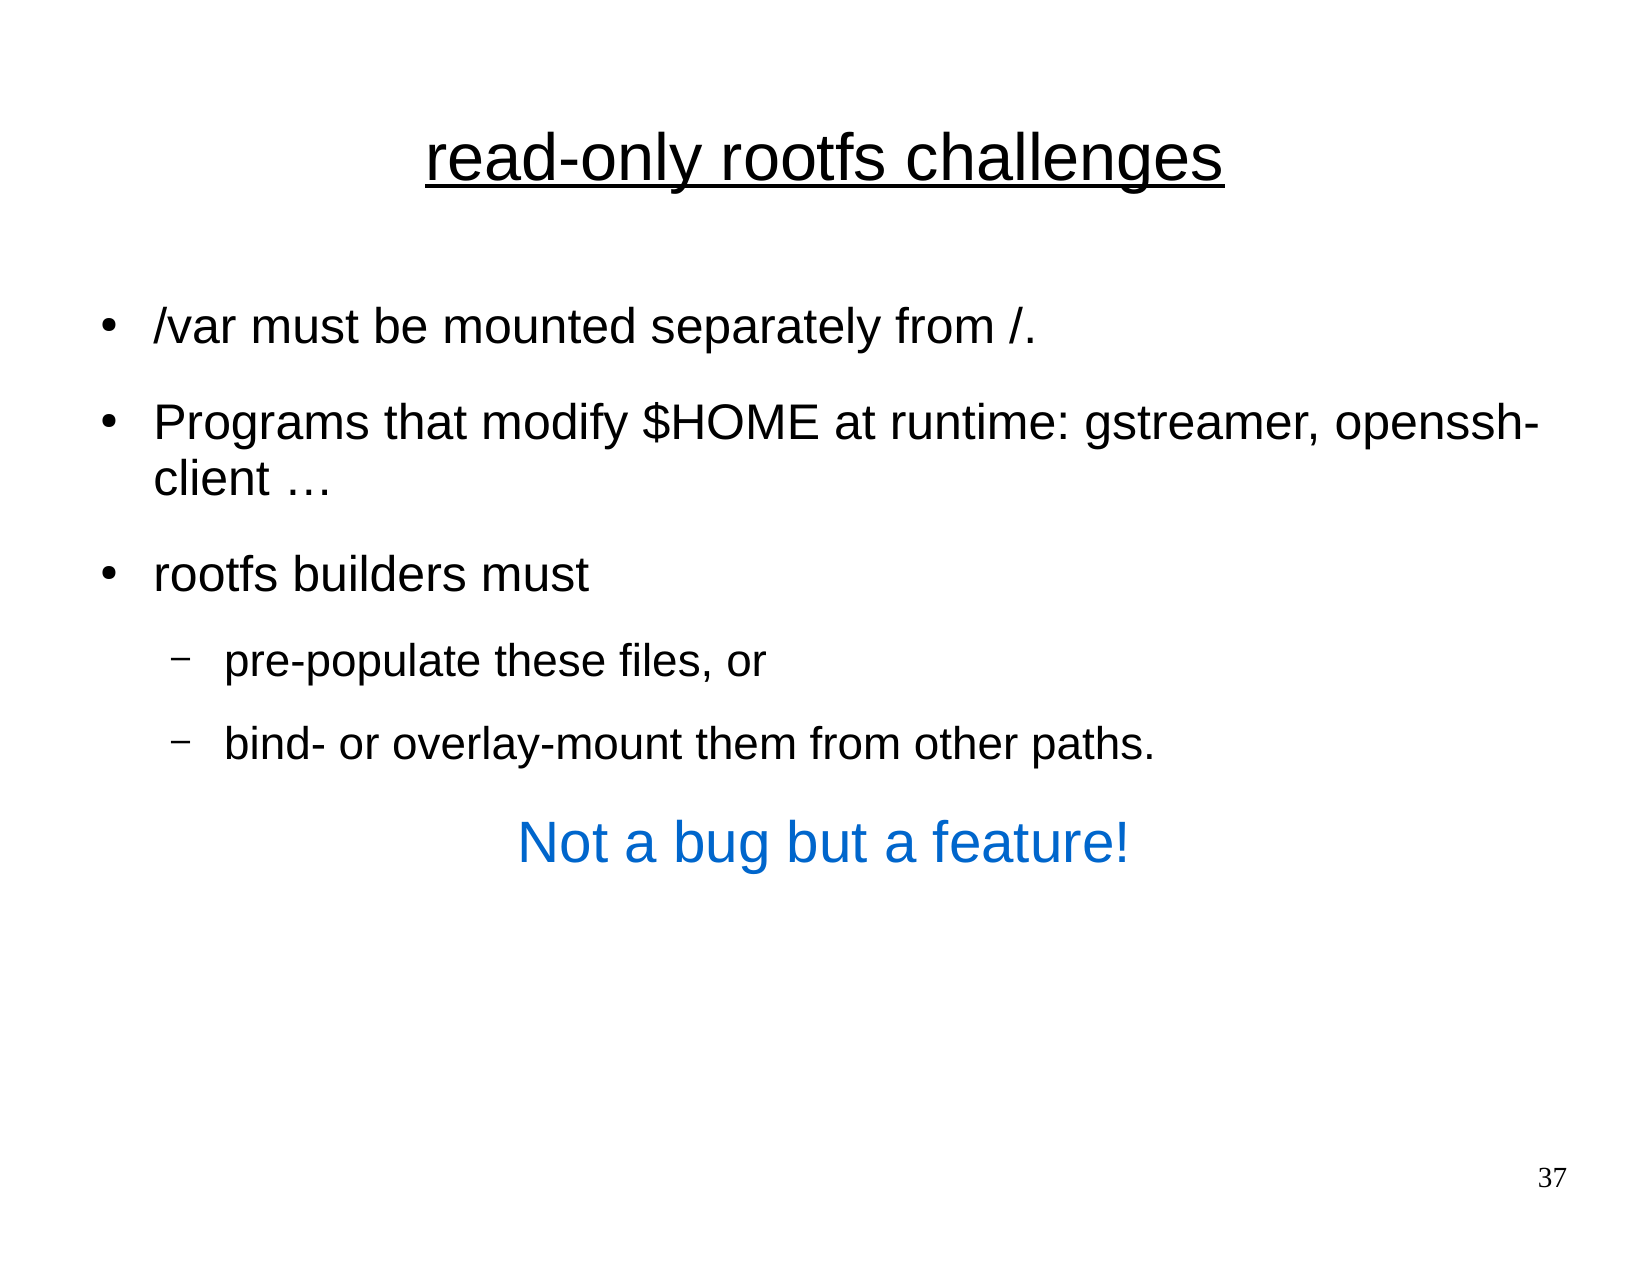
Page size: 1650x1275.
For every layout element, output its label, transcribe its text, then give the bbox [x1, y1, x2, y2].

title read-only rootfs challenges [82, 50, 1568, 264]
text_box Not a bug but a feature! [503, 802, 1147, 883]
list /var must be mounted separately from /. Programs that modify $HOME at runtime: gstreamer, openssh-client … rootfs builders must pre-populate these files, or bind- or overlay-mount them from other paths. [82, 298, 1568, 823]
